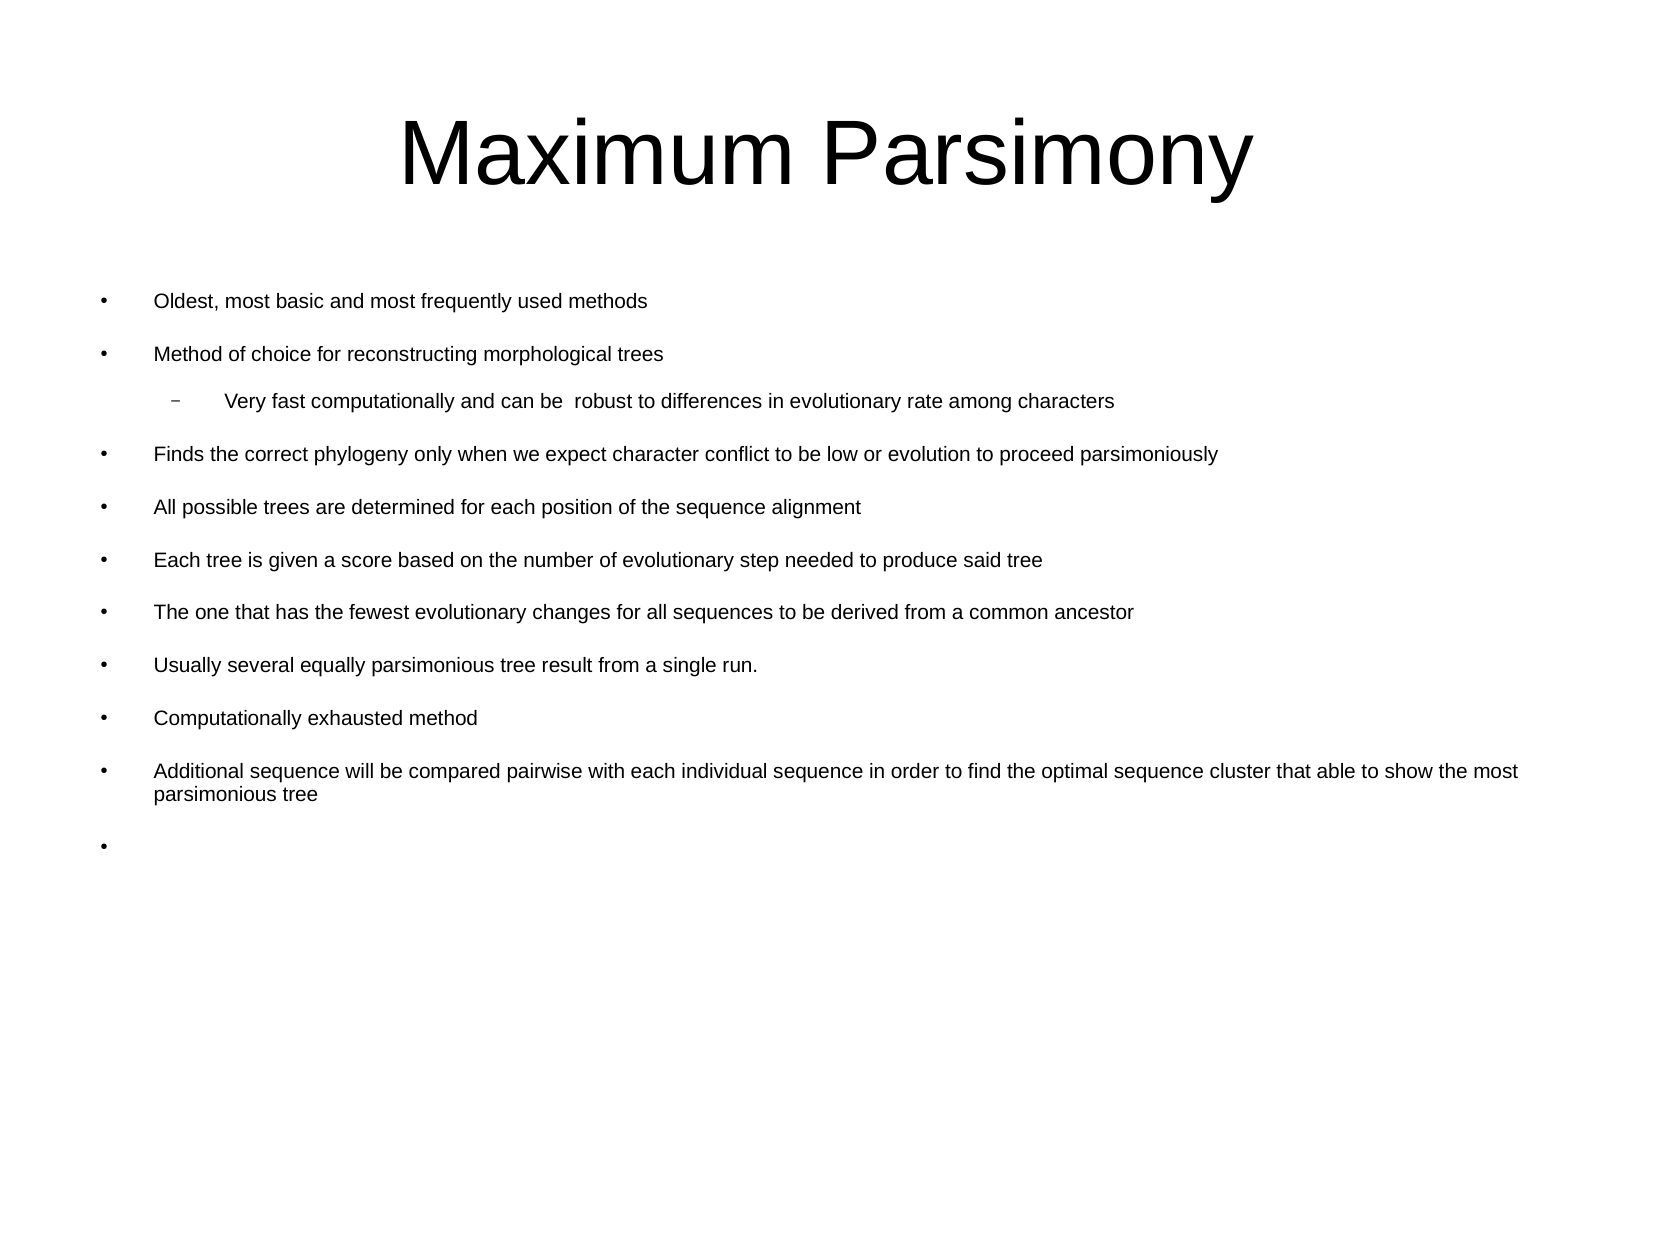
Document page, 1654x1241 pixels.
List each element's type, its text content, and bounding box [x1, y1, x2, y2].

list Oldest, most basic and most frequently used methods Method of choice for reconstructing morphological trees Very fast computationally and can be robust to differences in evolutionary rate among characters Finds the correct phylogeny only when we expect character conflict to be low or evolution to proceed parsimoniously All possible trees are determined for each position of the sequence alignment Each tree is given a score based on the number of evolutionary step needed to produce said tree The one that has the fewest evolutionary changes for all sequences to be derived from a common ancestor Usually several equally parsimonious tree result from a single run. Computationally exhausted method Additional sequence will be compared pairwise with each individual sequence in order to find the optimal sequence cluster that able to show the most parsimonious tree [82, 290, 1571, 1217]
title Maximum Parsimony [82, 49, 1571, 257]
